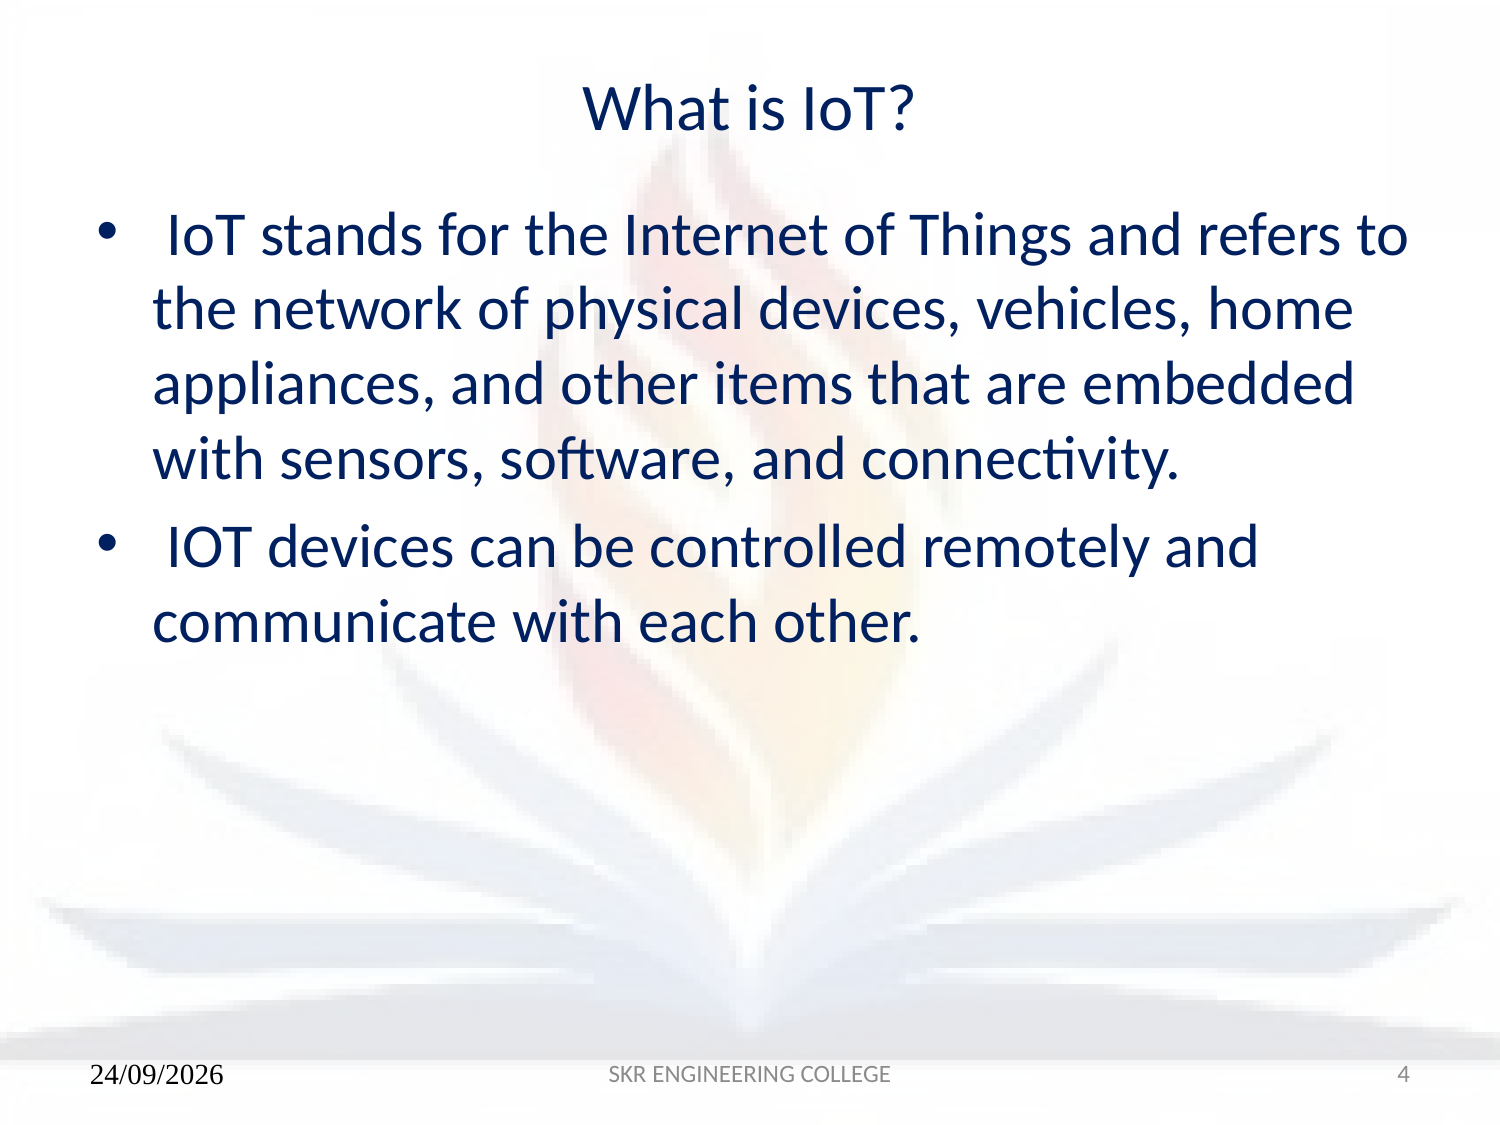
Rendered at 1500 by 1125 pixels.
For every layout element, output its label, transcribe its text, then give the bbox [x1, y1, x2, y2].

title What is IoT? [75, 45, 1425, 163]
list IoT stands for the Internet of Things and refers to the network of physical devices, vehicles, home appliances, and other items that are embedded with sensors, software, and connectivity. IOT devices can be controlled remotely and communicate with each other. [81, 185, 1432, 1003]
